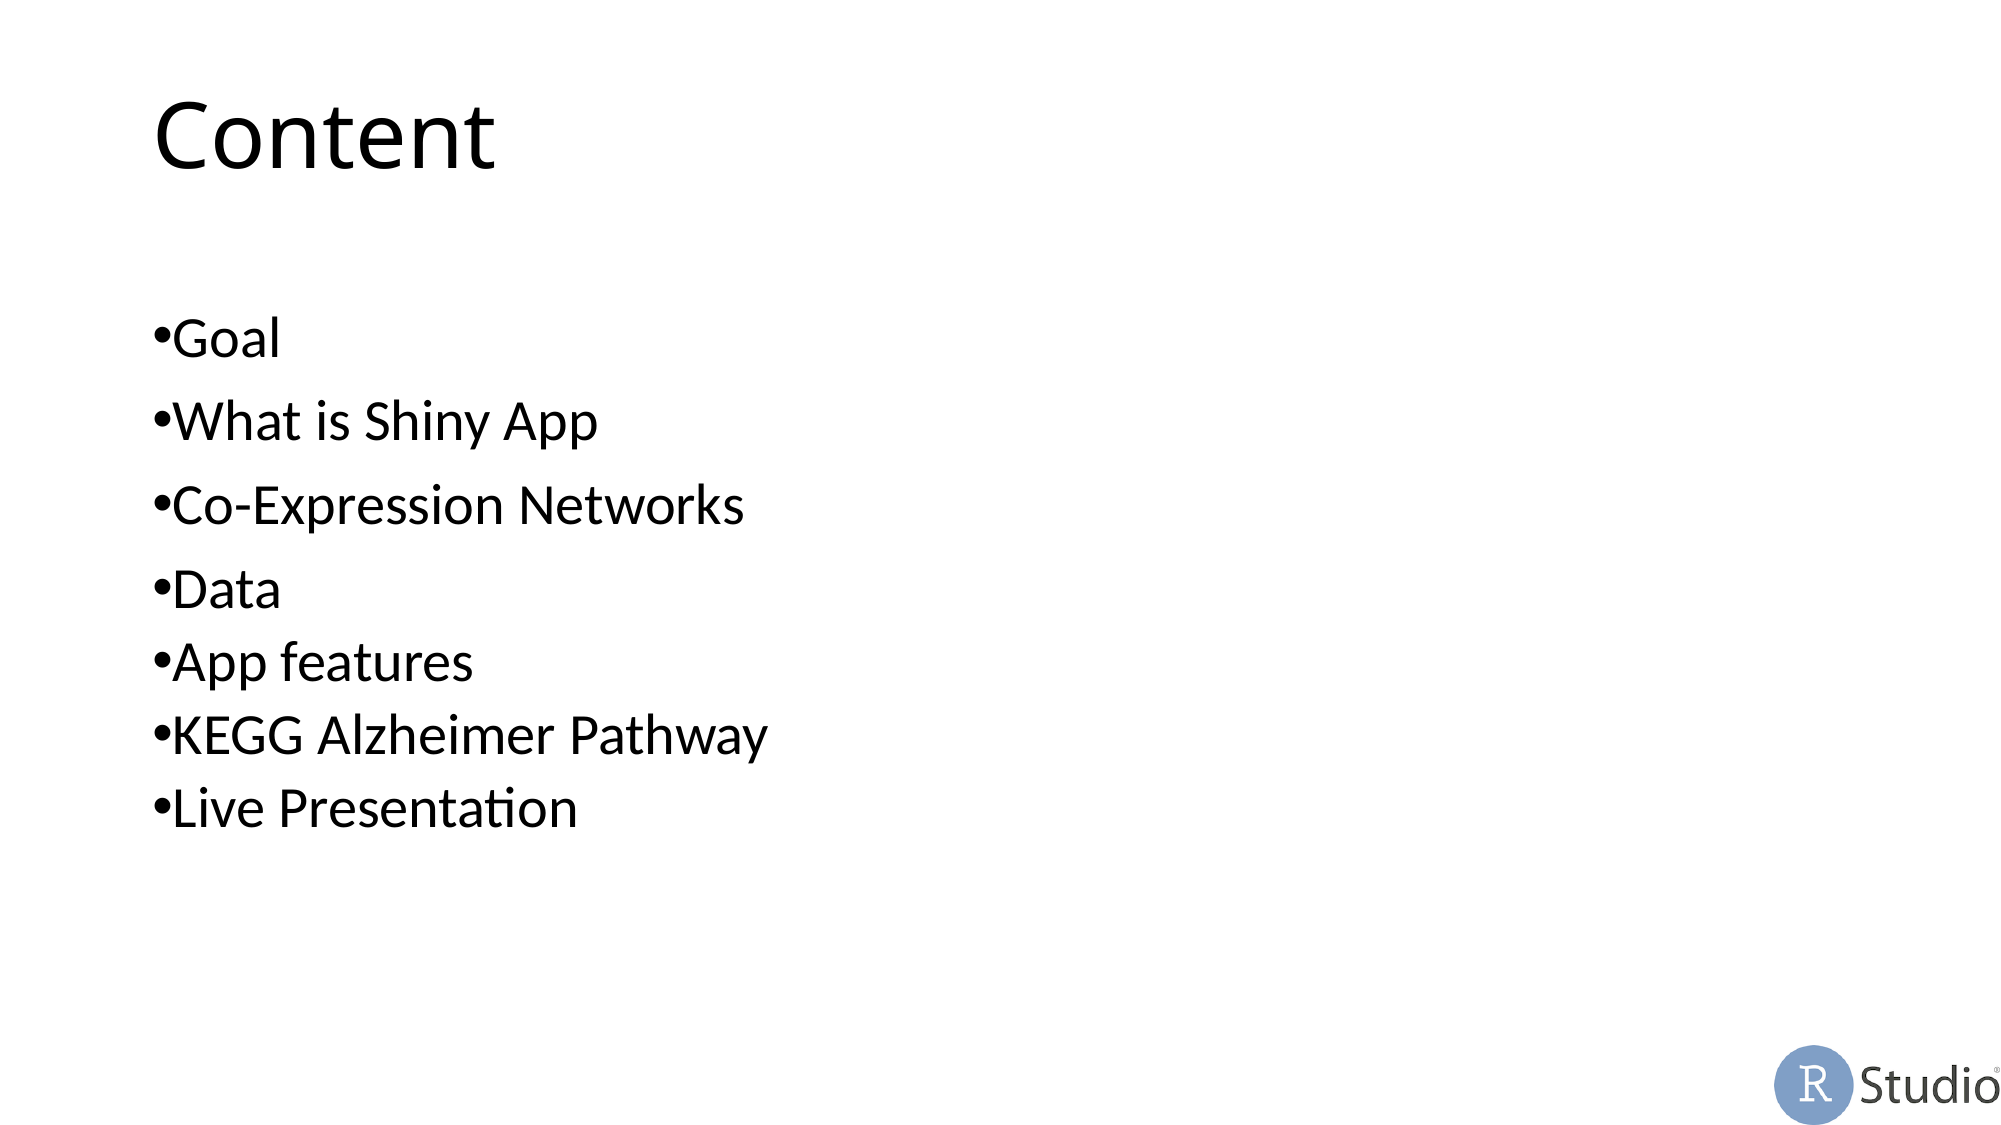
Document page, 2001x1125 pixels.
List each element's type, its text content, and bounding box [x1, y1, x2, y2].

list Goal What is Shiny App Co-Expression Networks Data App features KEGG Alzheimer Pathway Live Presentation [137, 299, 1863, 1014]
title Content [137, 59, 1724, 219]
picture [1774, 1045, 2000, 1125]
